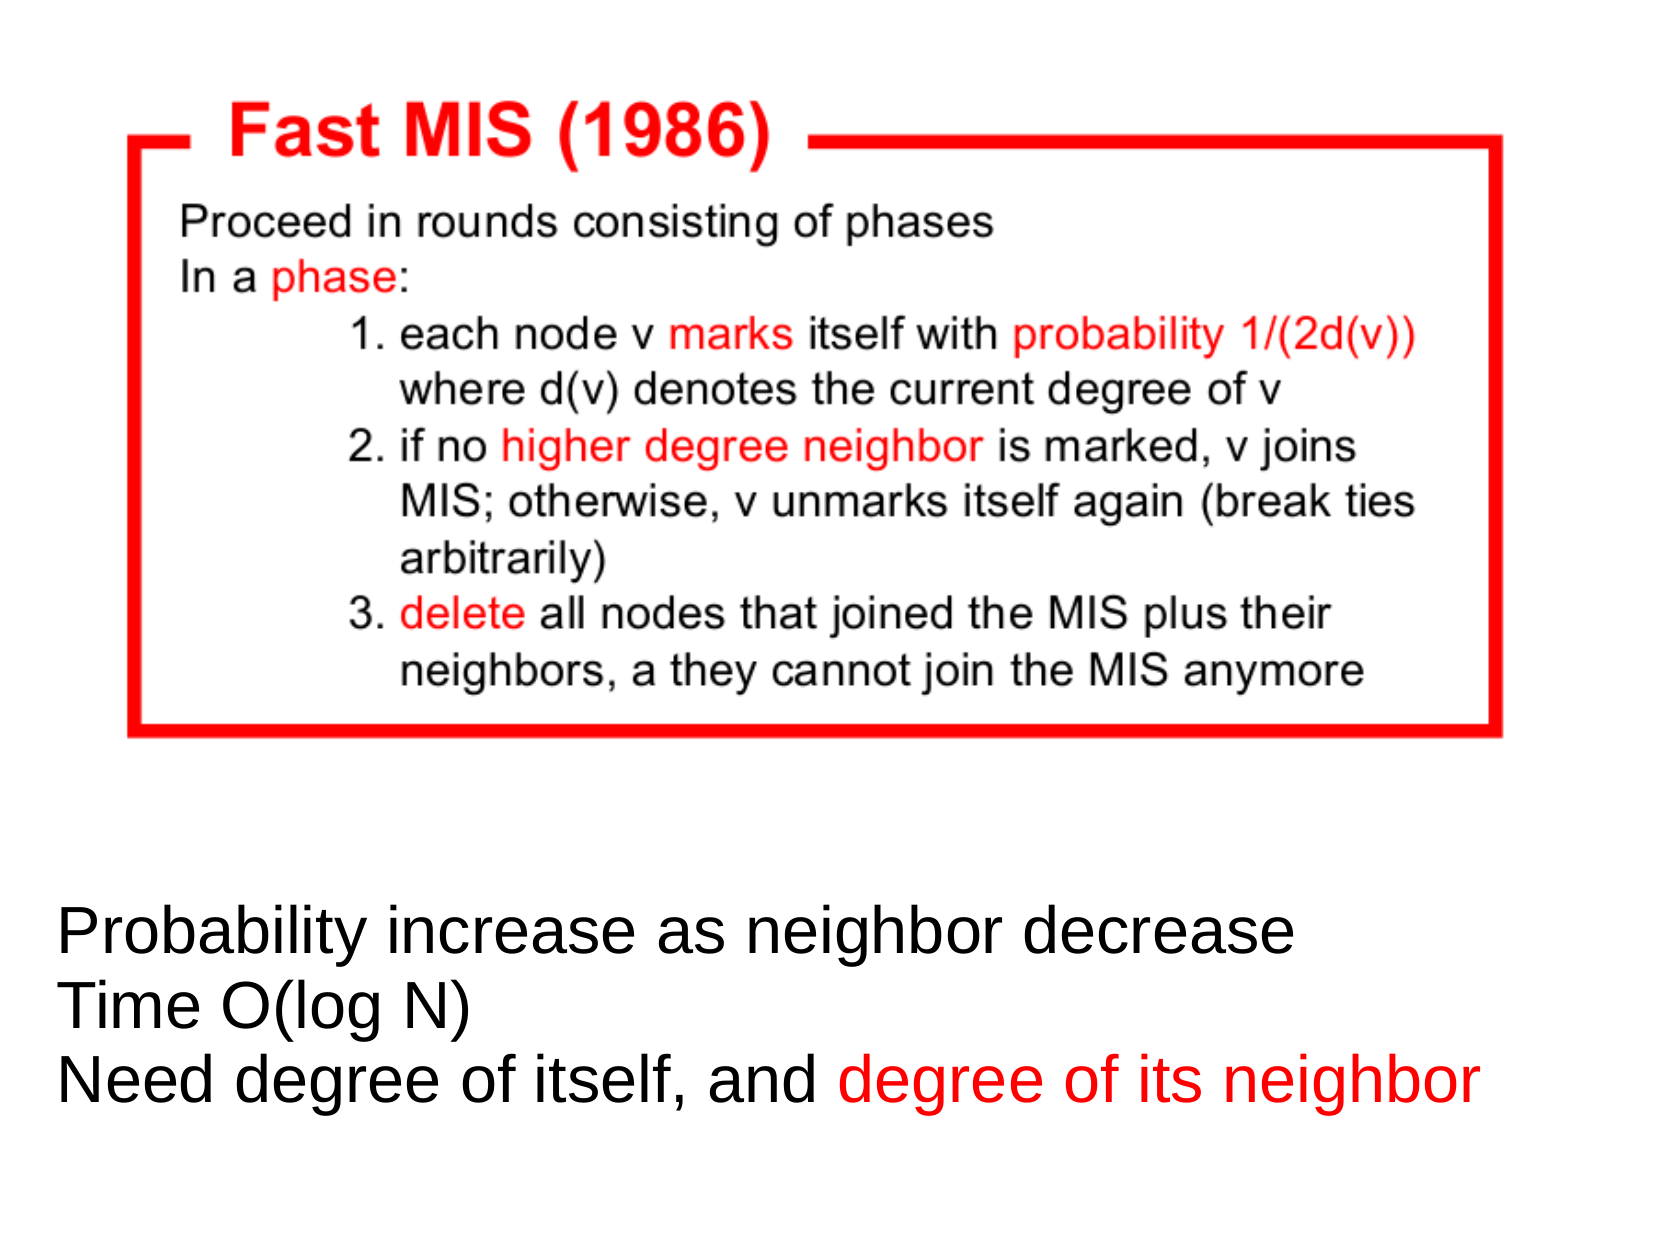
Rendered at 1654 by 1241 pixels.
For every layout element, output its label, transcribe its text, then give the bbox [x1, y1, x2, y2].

picture [89, 46, 1546, 763]
title Probability increase as neighbor decrease Time O(log N) Need degree of itself, and degree of its neighbor [56, 844, 1546, 1241]
